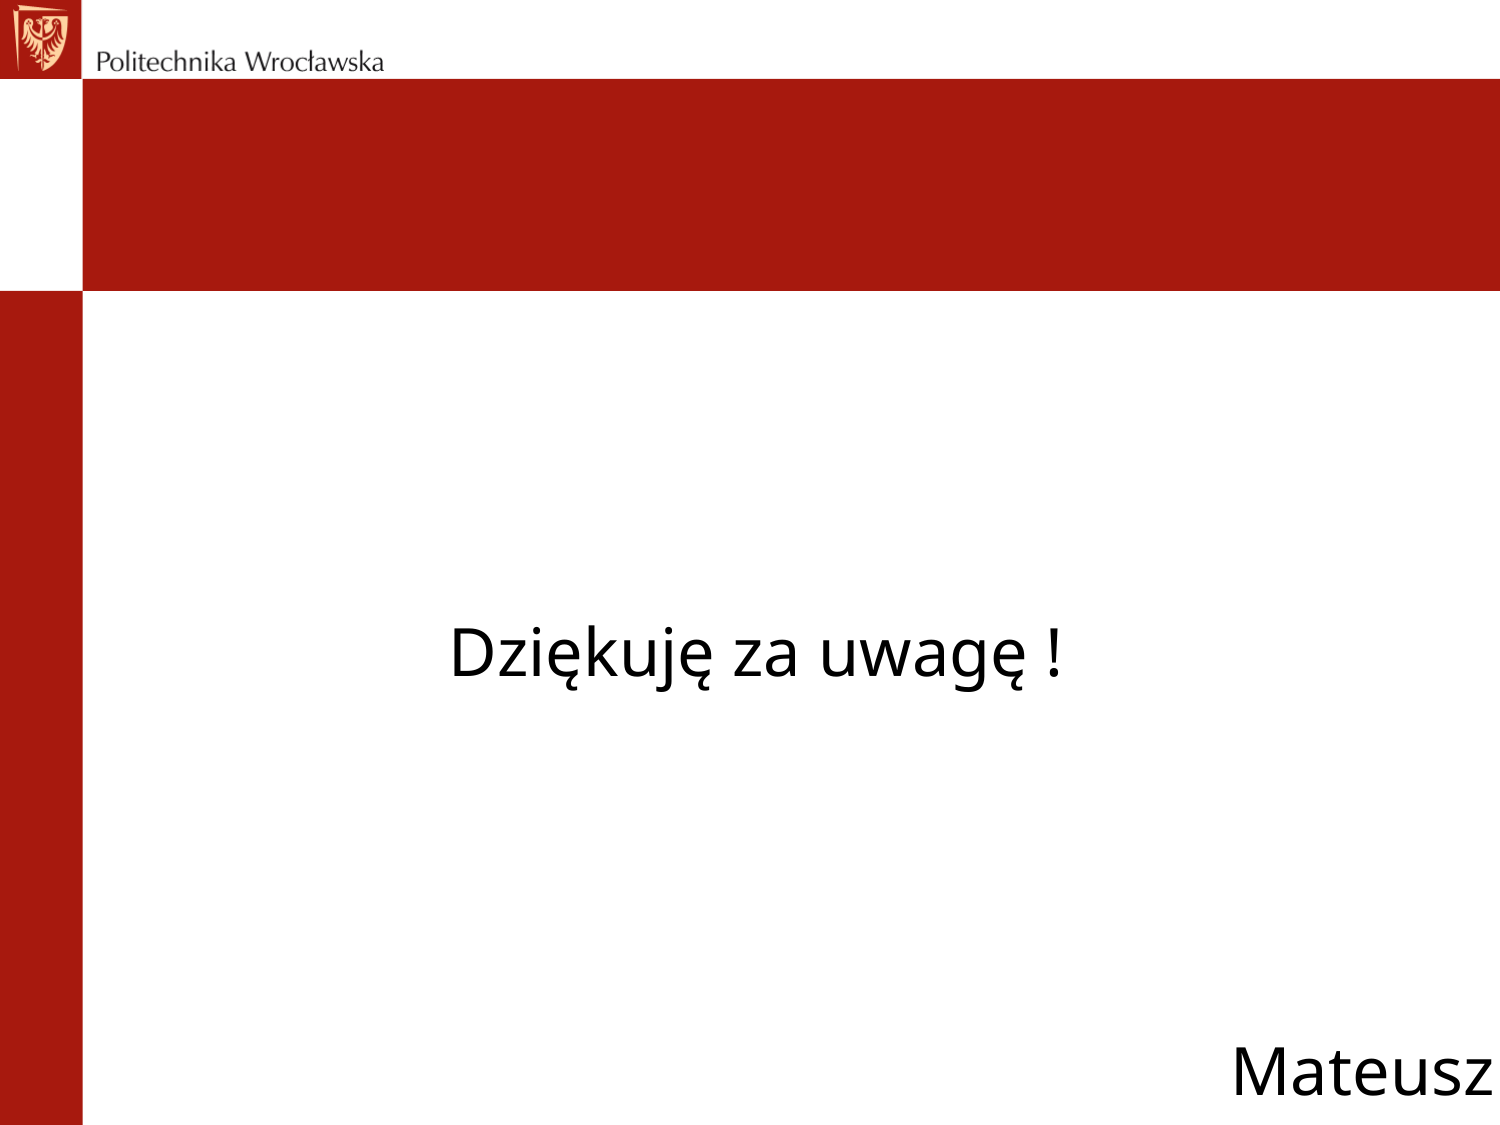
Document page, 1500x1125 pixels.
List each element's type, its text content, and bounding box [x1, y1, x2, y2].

list Dziękuję za uwagę ! Mateusz Olczak [377, 602, 1500, 1125]
picture [0, 0, 384, 79]
